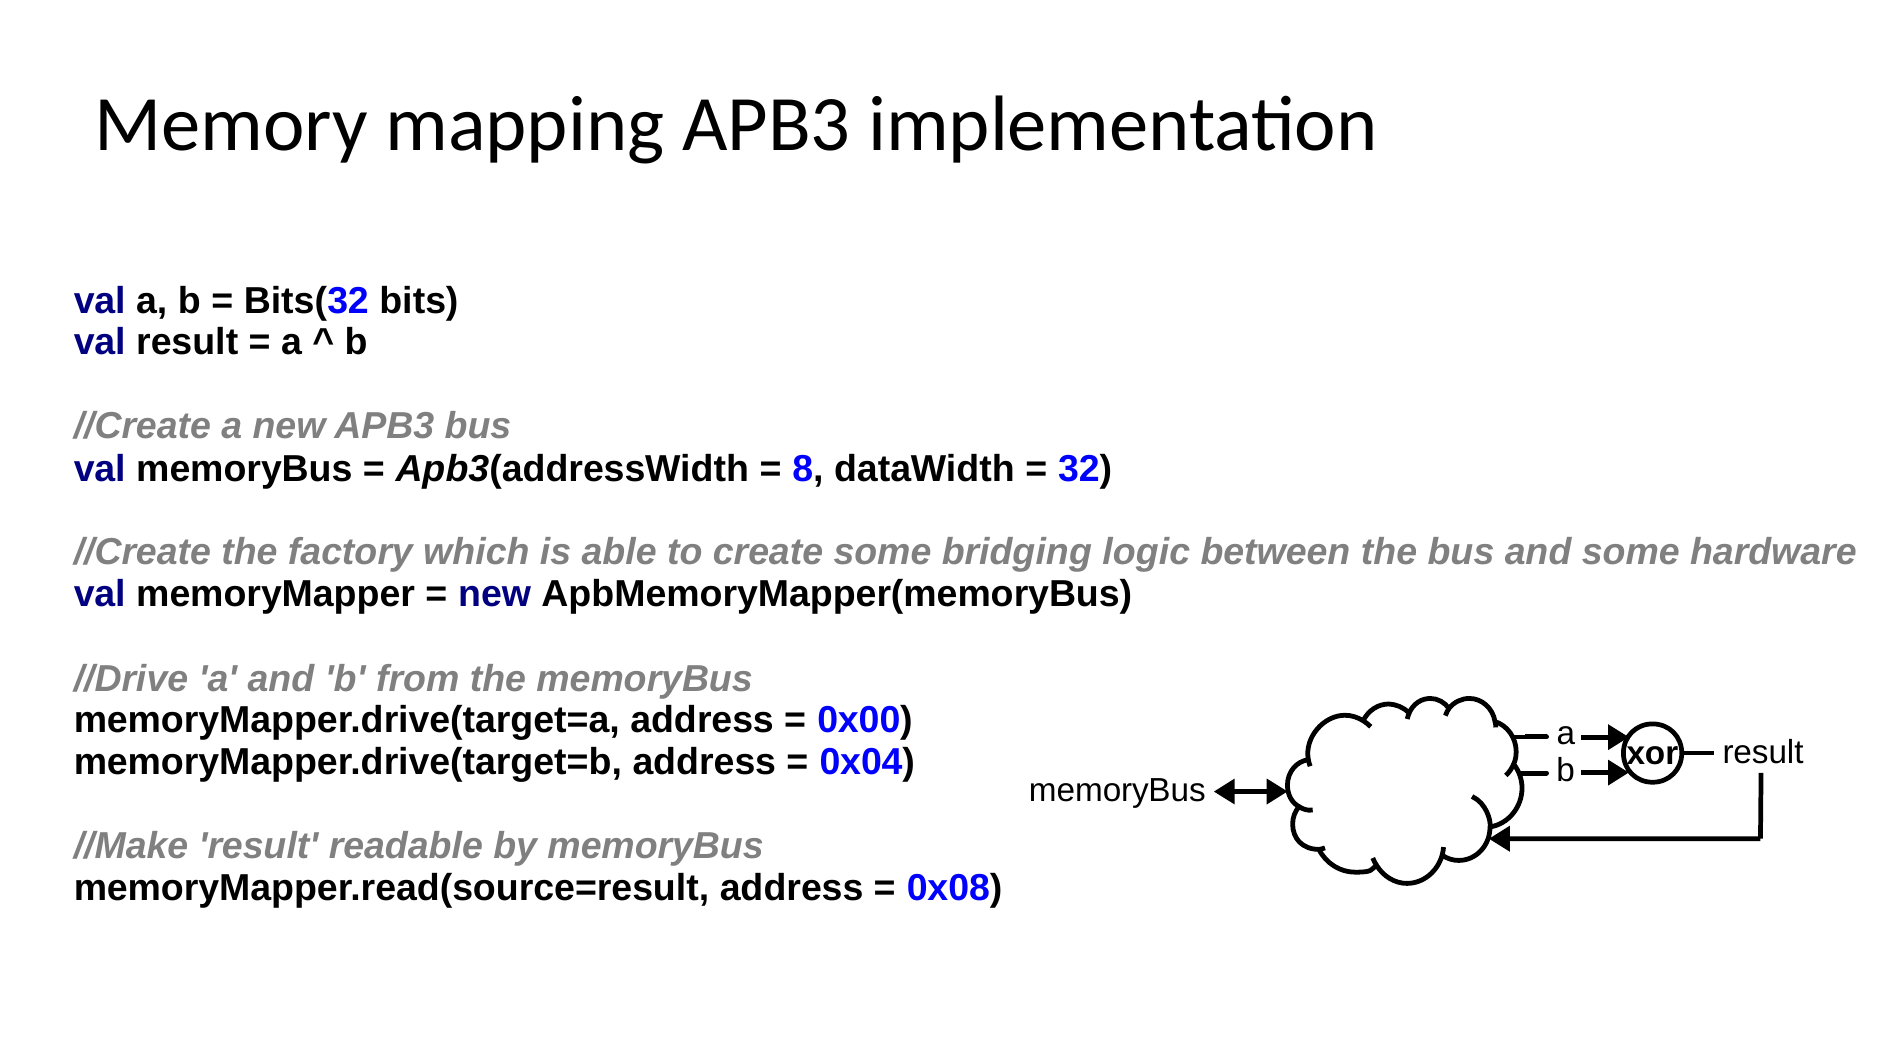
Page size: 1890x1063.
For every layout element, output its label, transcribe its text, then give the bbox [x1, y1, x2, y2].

text_box val a, b = Bits(32 bits) val result = a ^ b //Create a new APB3 bus val memoryBus = Apb3(addressWidth = 8, dataWidth = 32) //Create the factory which is able to create some bridging logic between the bus and some hardware val memoryMapper = new ApbMemoryMapper(memoryBus) //Drive 'a' and 'b' from the memoryBus memoryMapper.drive(target=a, address = 0x00) memoryMapper.drive(target=b, address = 0x04) //Make 'result' readable by memoryBus memoryMapper.read(source=result, address = 0x08) [59, 271, 1890, 1063]
title Memory mapping APB3 implementation [94, 42, 1796, 220]
picture [1014, 696, 1819, 886]
